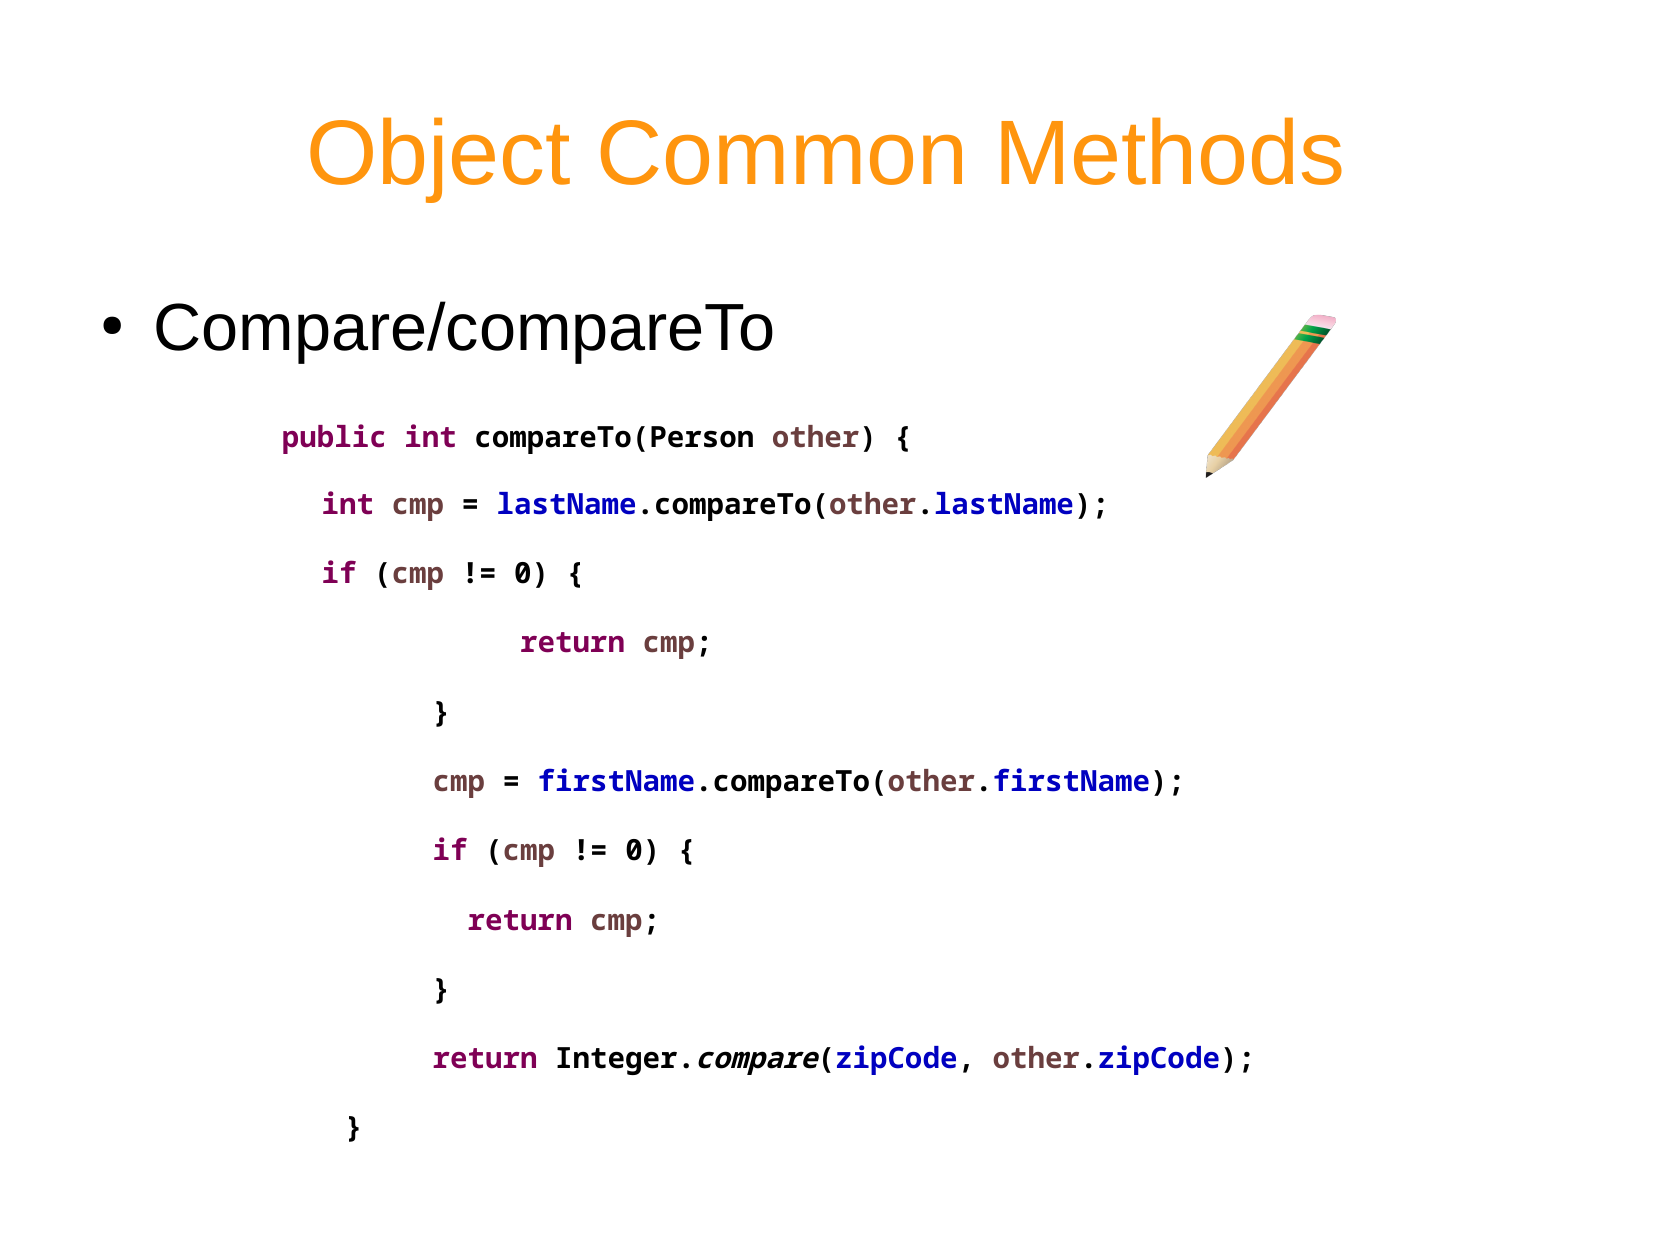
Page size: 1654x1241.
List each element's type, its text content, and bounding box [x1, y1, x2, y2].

list Compare/compareTo public int compareTo(Person other) { int cmp = lastName.compareTo(other.lastName); if (cmp != 0) { return cmp; } cmp = firstName.compareTo(other.firstName); if (cmp != 0) { return cmp; } return Integer.compare(zipCode, other.zipCode); } [82, 290, 1571, 1010]
picture [1202, 314, 1339, 478]
title Object Common Methods [82, 49, 1571, 257]
